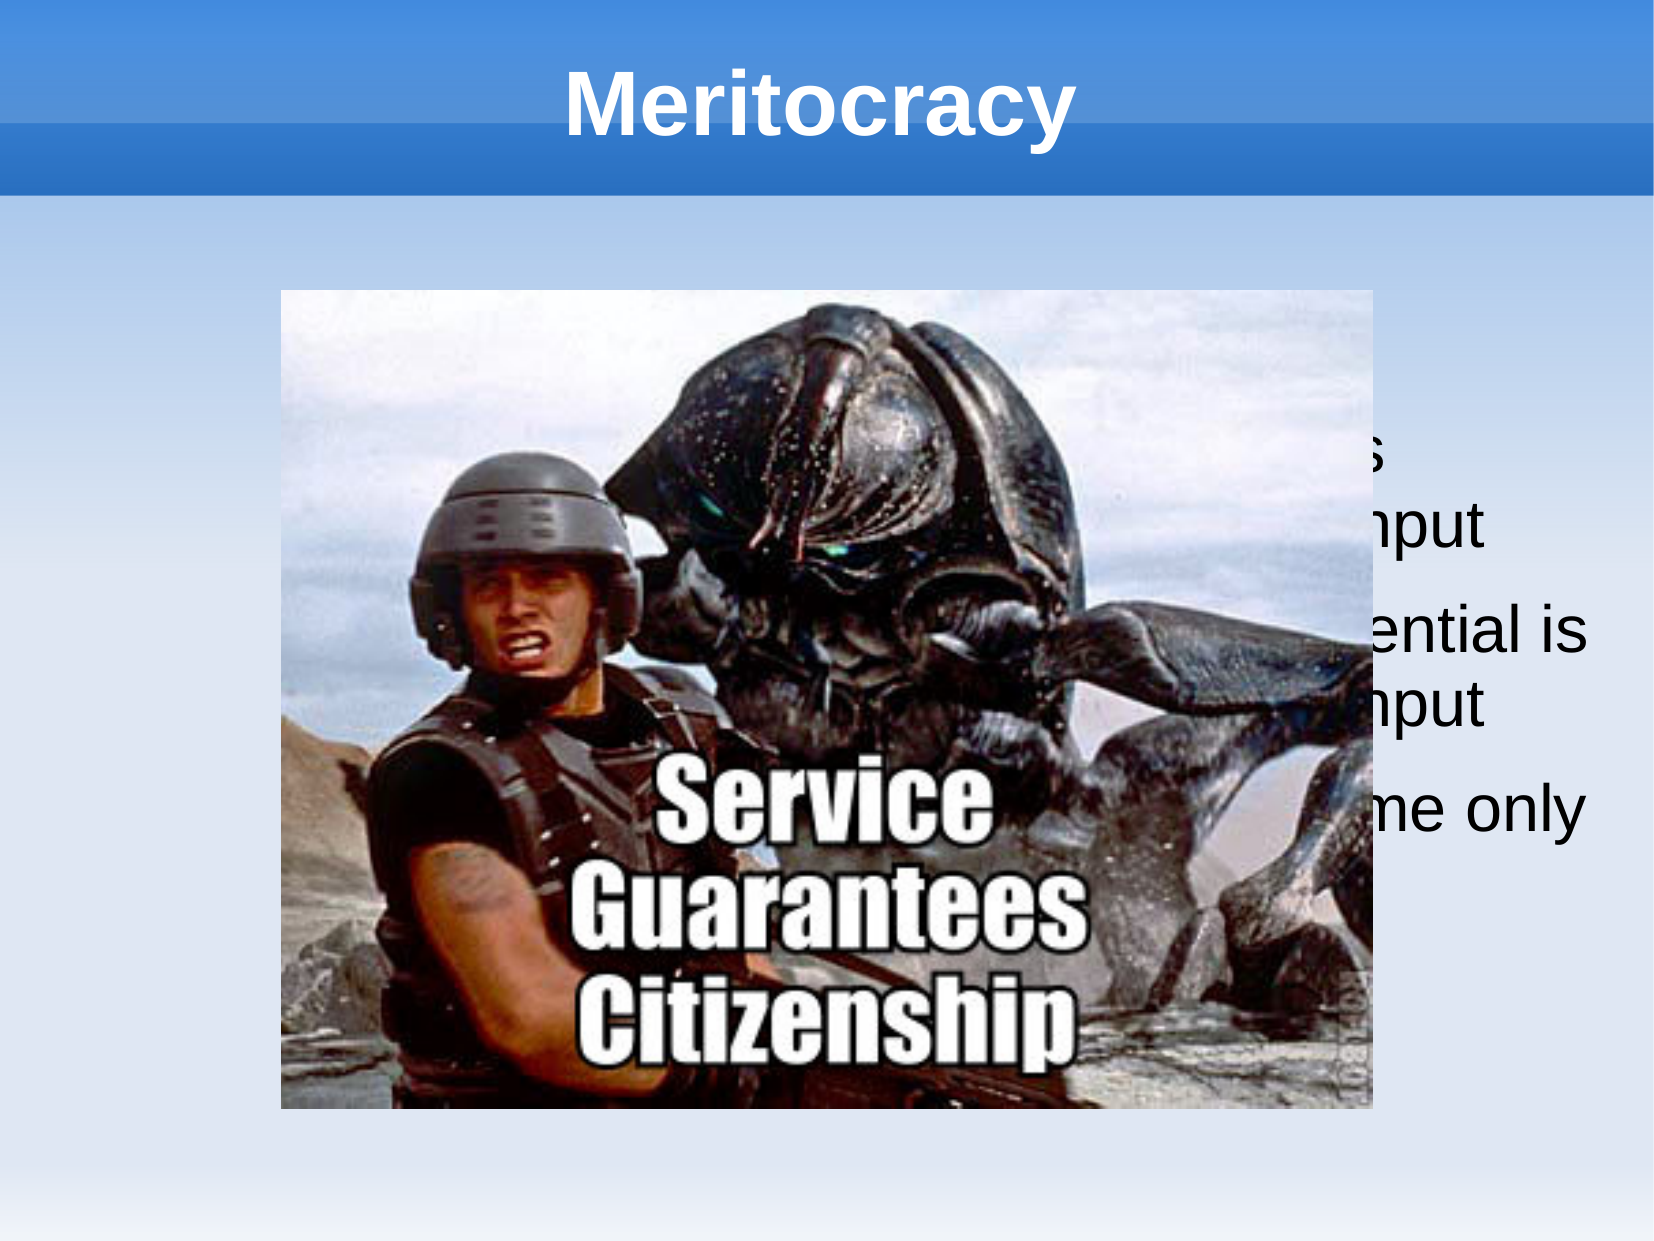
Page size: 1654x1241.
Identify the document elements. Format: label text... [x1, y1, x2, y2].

list Place at table is dependent on input Community potential is dependent on input We're in consume only mode still [1373, 412, 1613, 1109]
picture [0, 0, 1654, 1241]
title Meritocracy [76, 0, 1565, 208]
